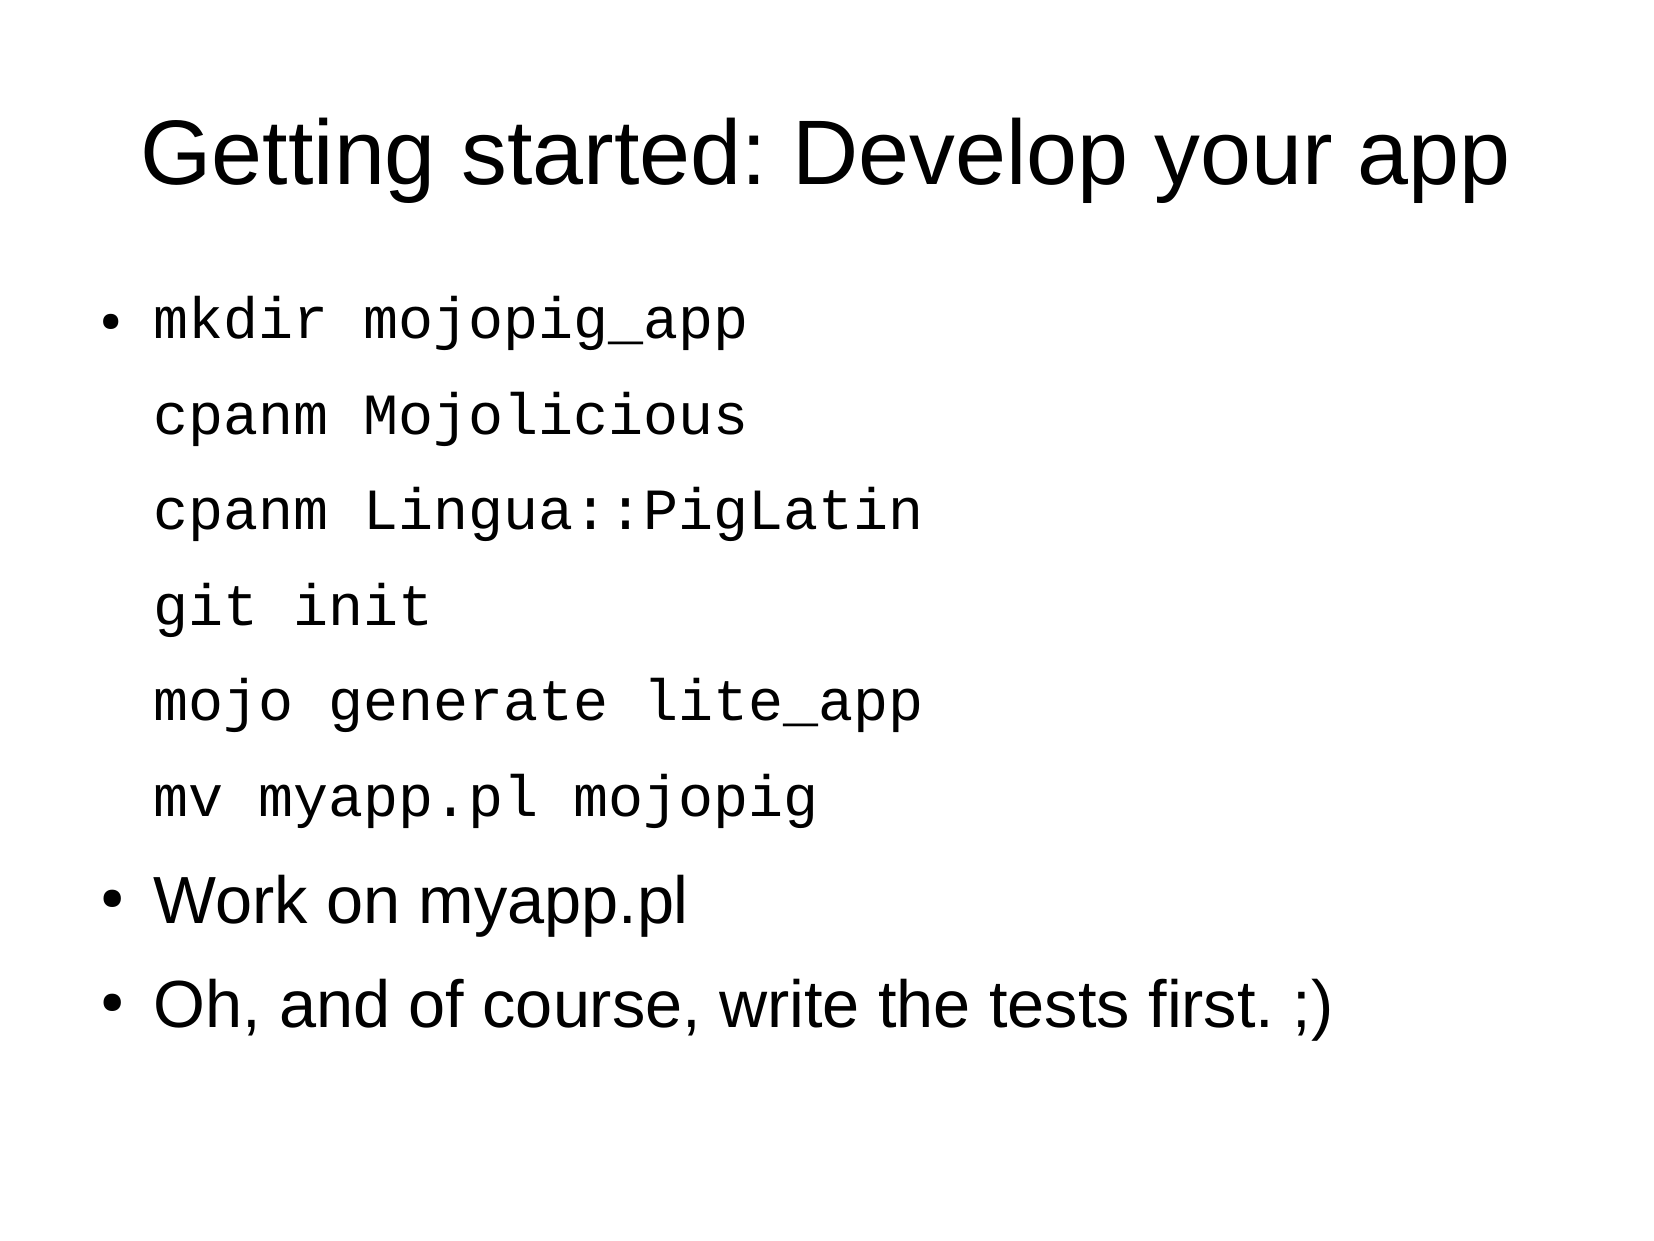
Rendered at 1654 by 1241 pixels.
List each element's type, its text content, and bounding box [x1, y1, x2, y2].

title Getting started: Develop your app [82, 49, 1571, 257]
list mkdir mojopig_app cpanm Mojolicious cpanm Lingua::PigLatin git init mojo generate lite_app mv myapp.pl mojopig Work on myapp.pl Oh, and of course, write the tests first. ;) [82, 290, 1571, 1109]
